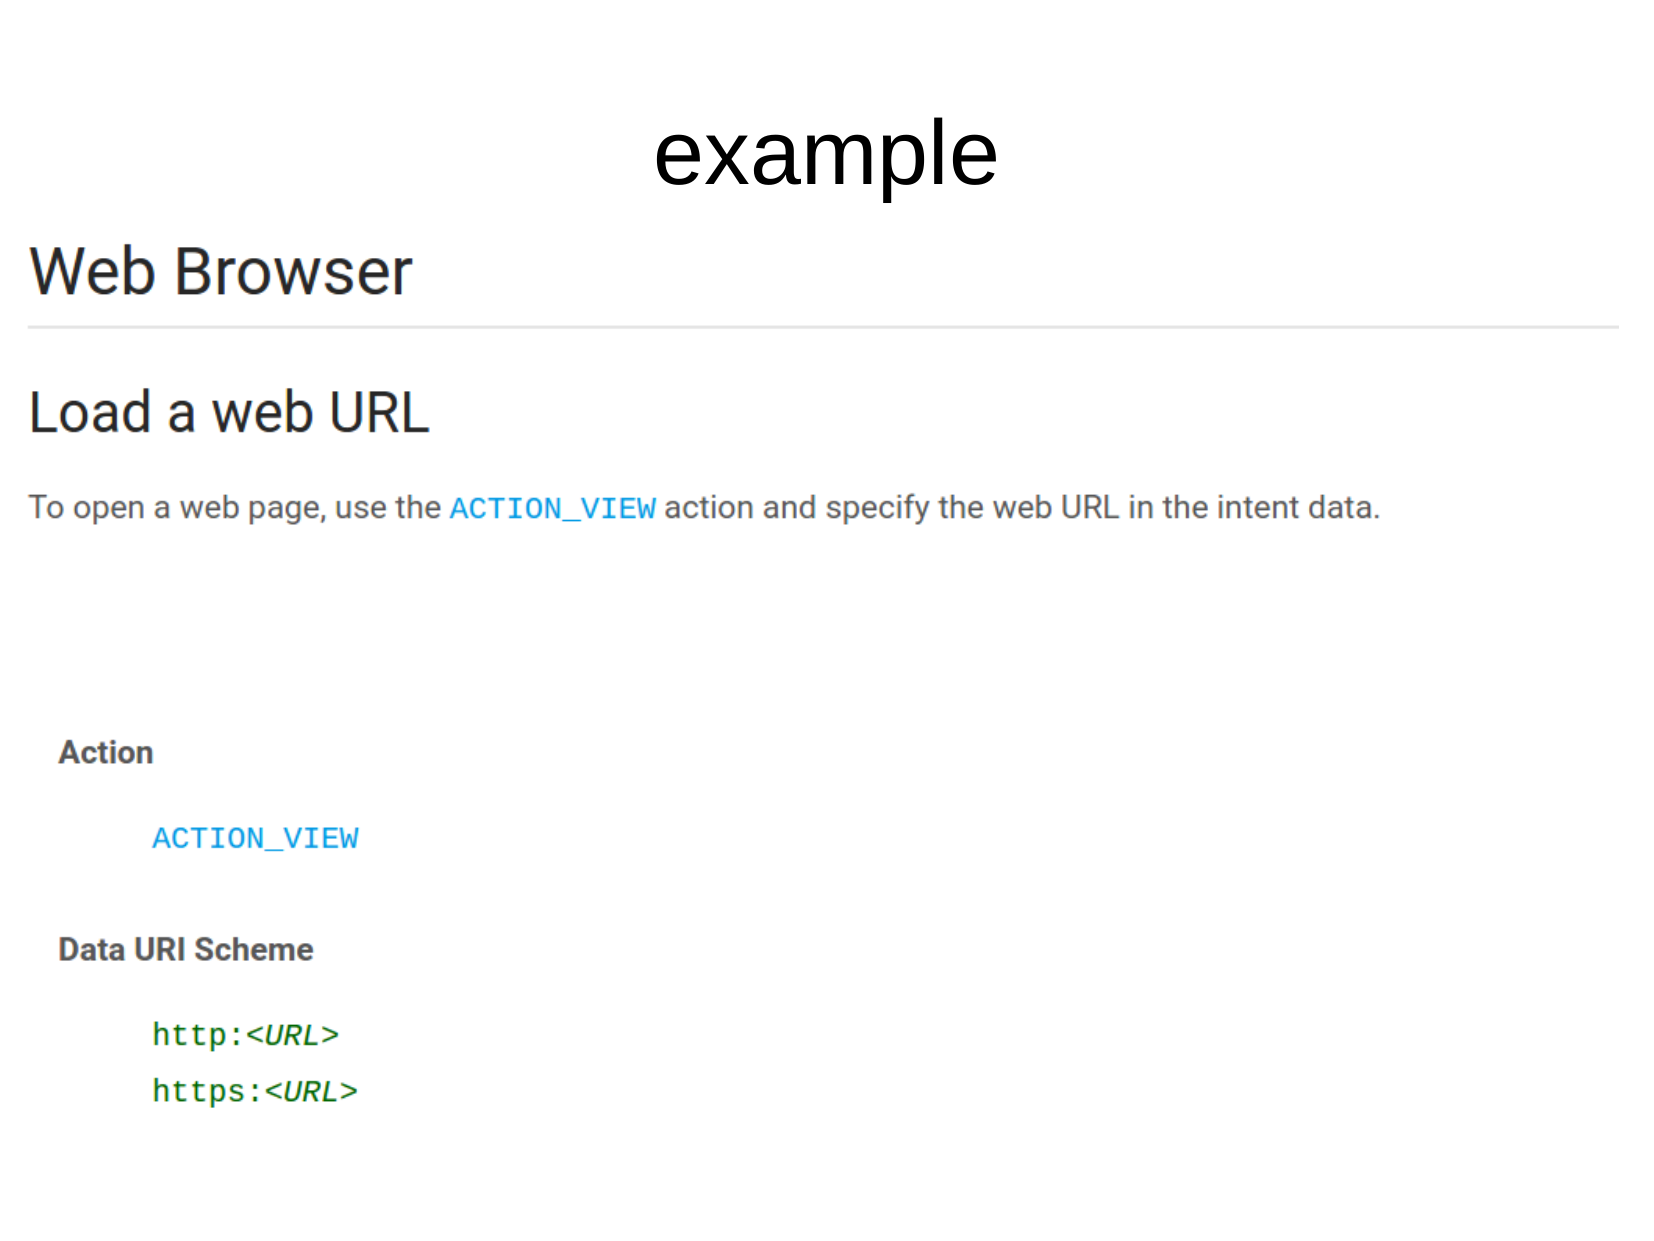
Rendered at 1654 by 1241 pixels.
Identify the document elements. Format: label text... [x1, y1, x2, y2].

picture [0, 221, 1619, 603]
title example [82, 49, 1571, 221]
picture [24, 723, 1634, 1158]
